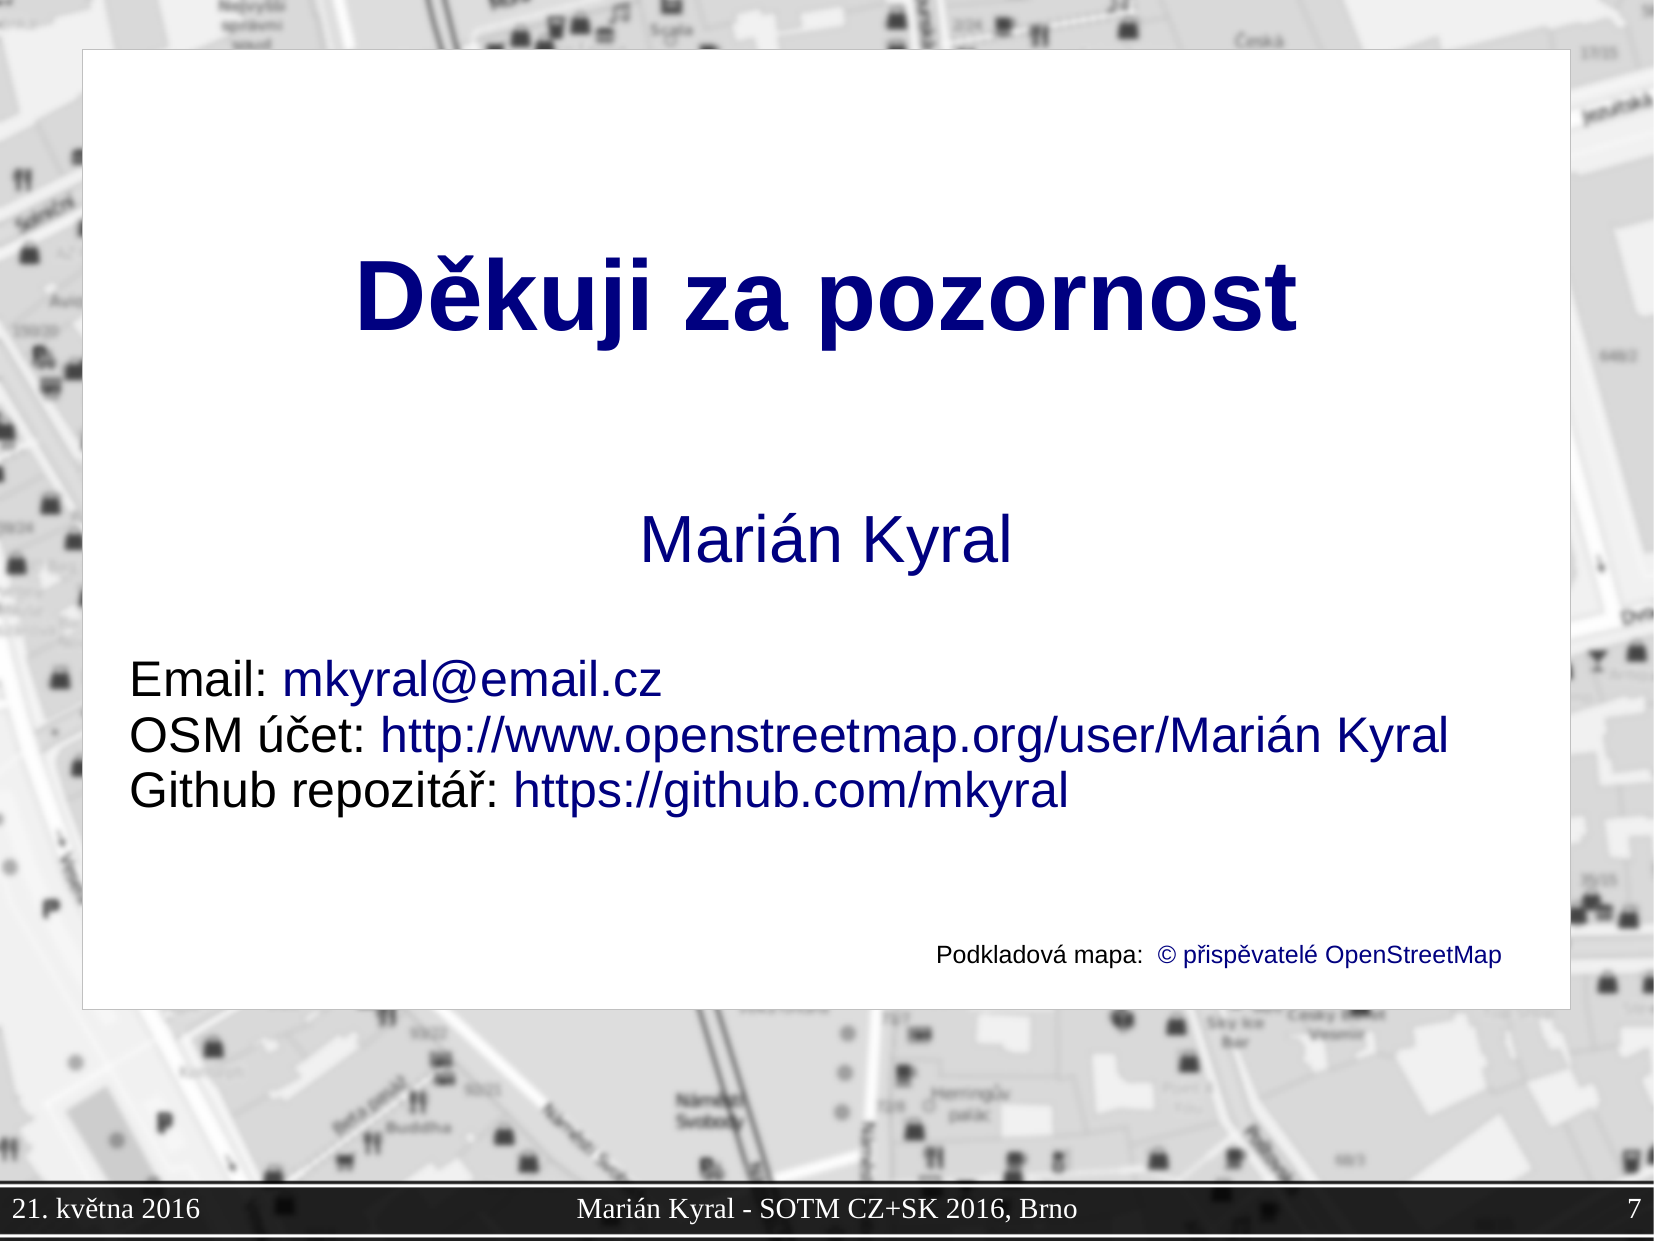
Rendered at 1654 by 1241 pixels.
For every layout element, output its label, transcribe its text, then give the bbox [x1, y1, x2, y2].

text_box Podkladová mapa: © přispěvatelé OpenStreetMap [921, 933, 1560, 984]
picture [0, 0, 1654, 1241]
subtitle Děkuji za pozornost Marián Kyral Email: mkyral@email.cz OSM účet: http://www.openstreetmap.org/user/Marián Kyral Github repozitář: https://github.com/mkyral [82, 49, 1571, 1010]
